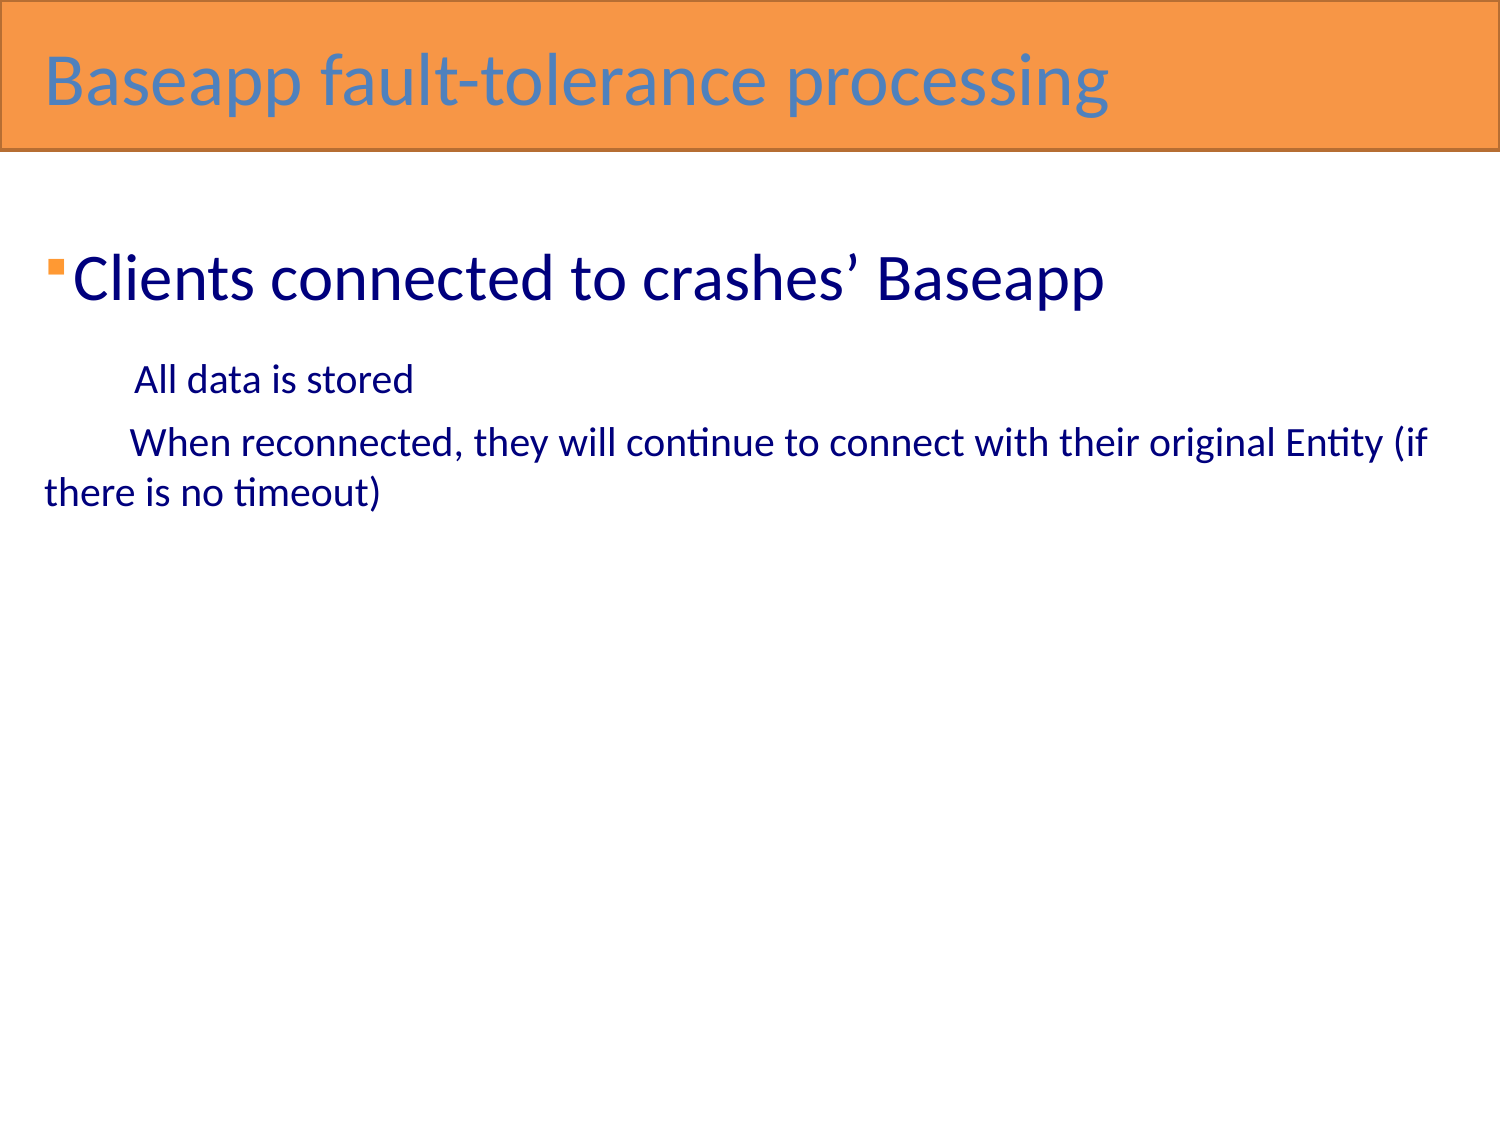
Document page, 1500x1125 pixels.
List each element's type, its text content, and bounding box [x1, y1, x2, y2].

title Baseapp fault-tolerance processing [29, 21, 1188, 129]
text_box Clients connected to crashes’ Baseapp All data is stored When reconnected, they will continue to connect with their original Entity (if there is no timeout) [35, 231, 1471, 775]
text_box [0, 0, 1500, 150]
